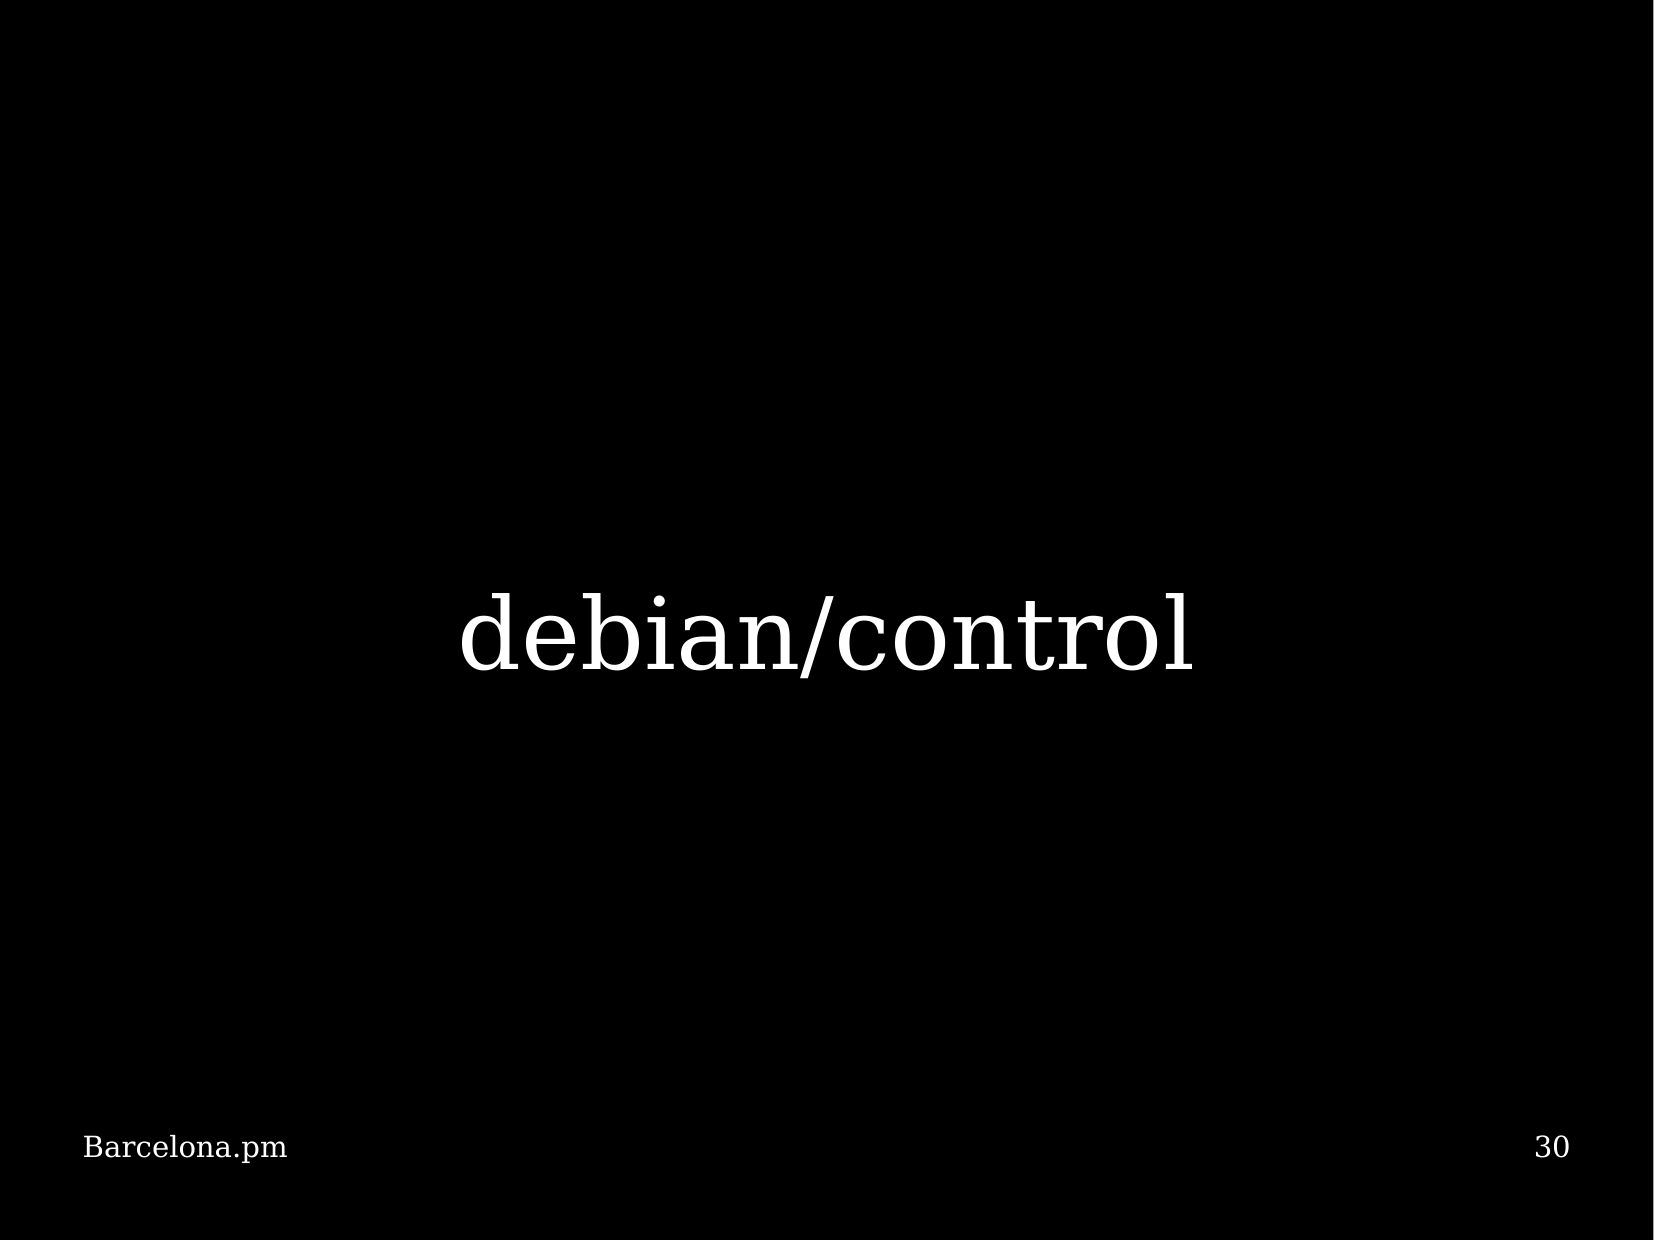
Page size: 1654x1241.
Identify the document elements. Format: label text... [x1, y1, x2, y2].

title debian/control [82, 116, 1571, 1124]
